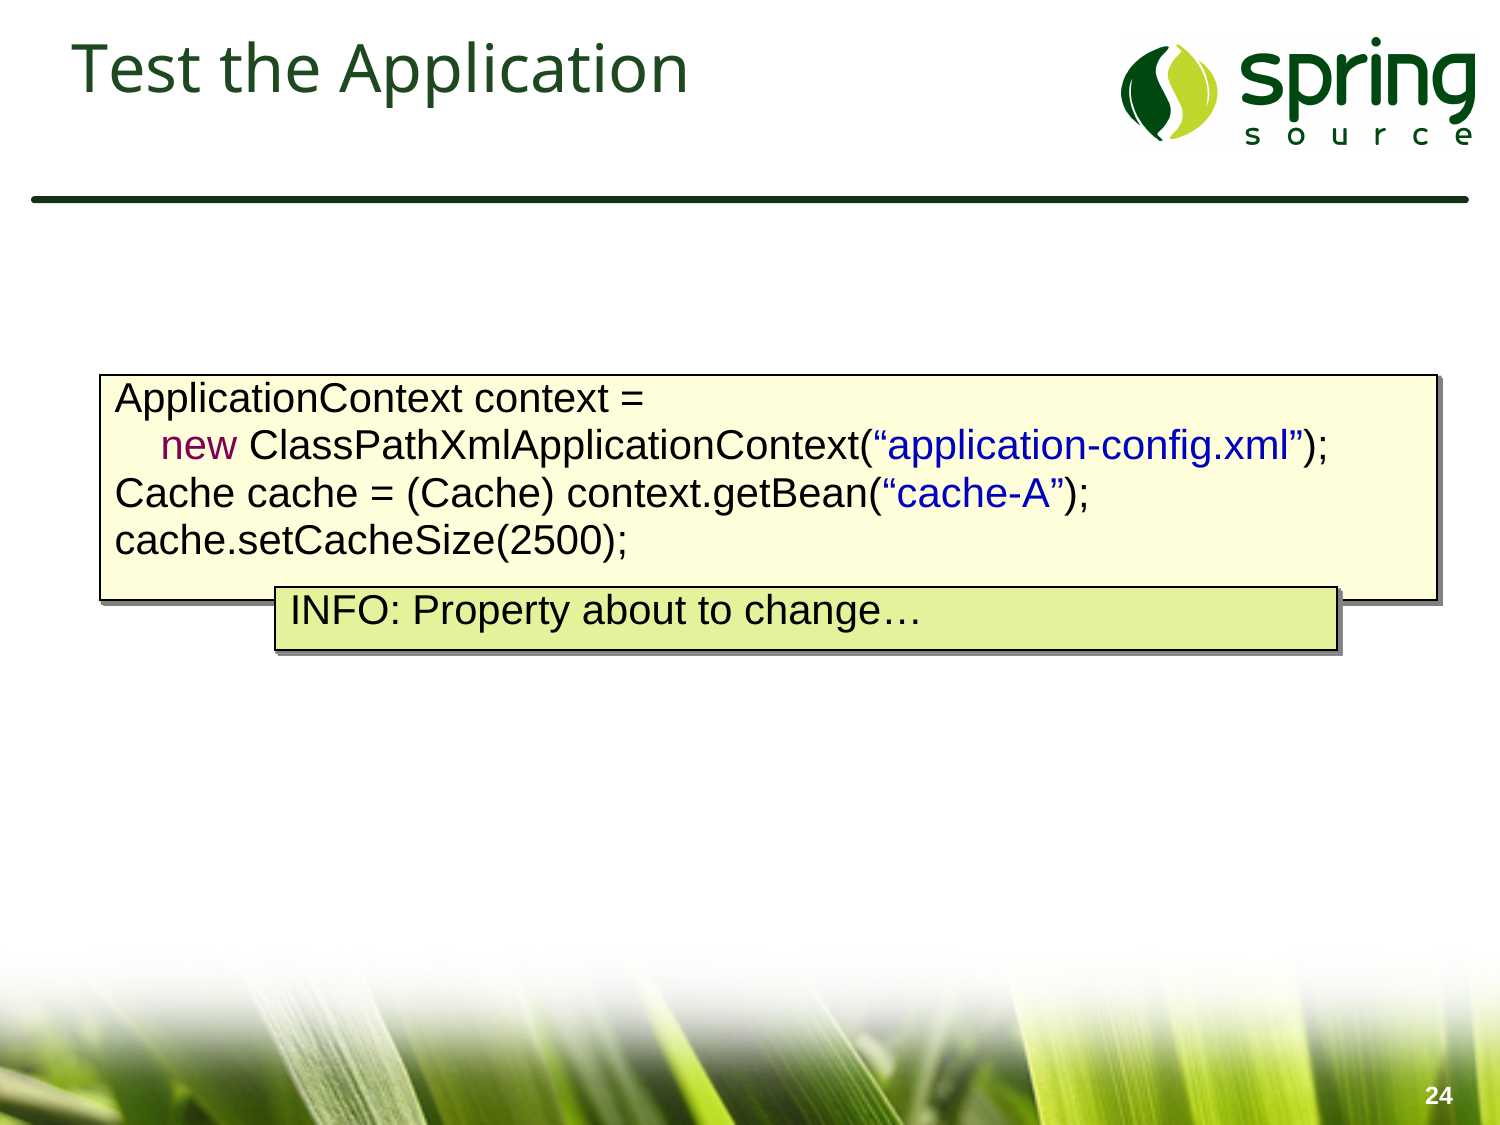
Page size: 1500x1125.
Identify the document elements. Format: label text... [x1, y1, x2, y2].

text_box ApplicationContext context = new ClassPathXmlApplicationContext(“application-config.xml”); Cache cache = (Cache) context.getBean(“cache-A”); cache.setCacheSize(2500); [99, 375, 1438, 601]
text_box INFO: Property about to change… [274, 587, 1338, 650]
picture [0, 944, 1500, 1125]
picture [1121, 37, 1475, 145]
title Test the Application [56, 13, 1089, 176]
